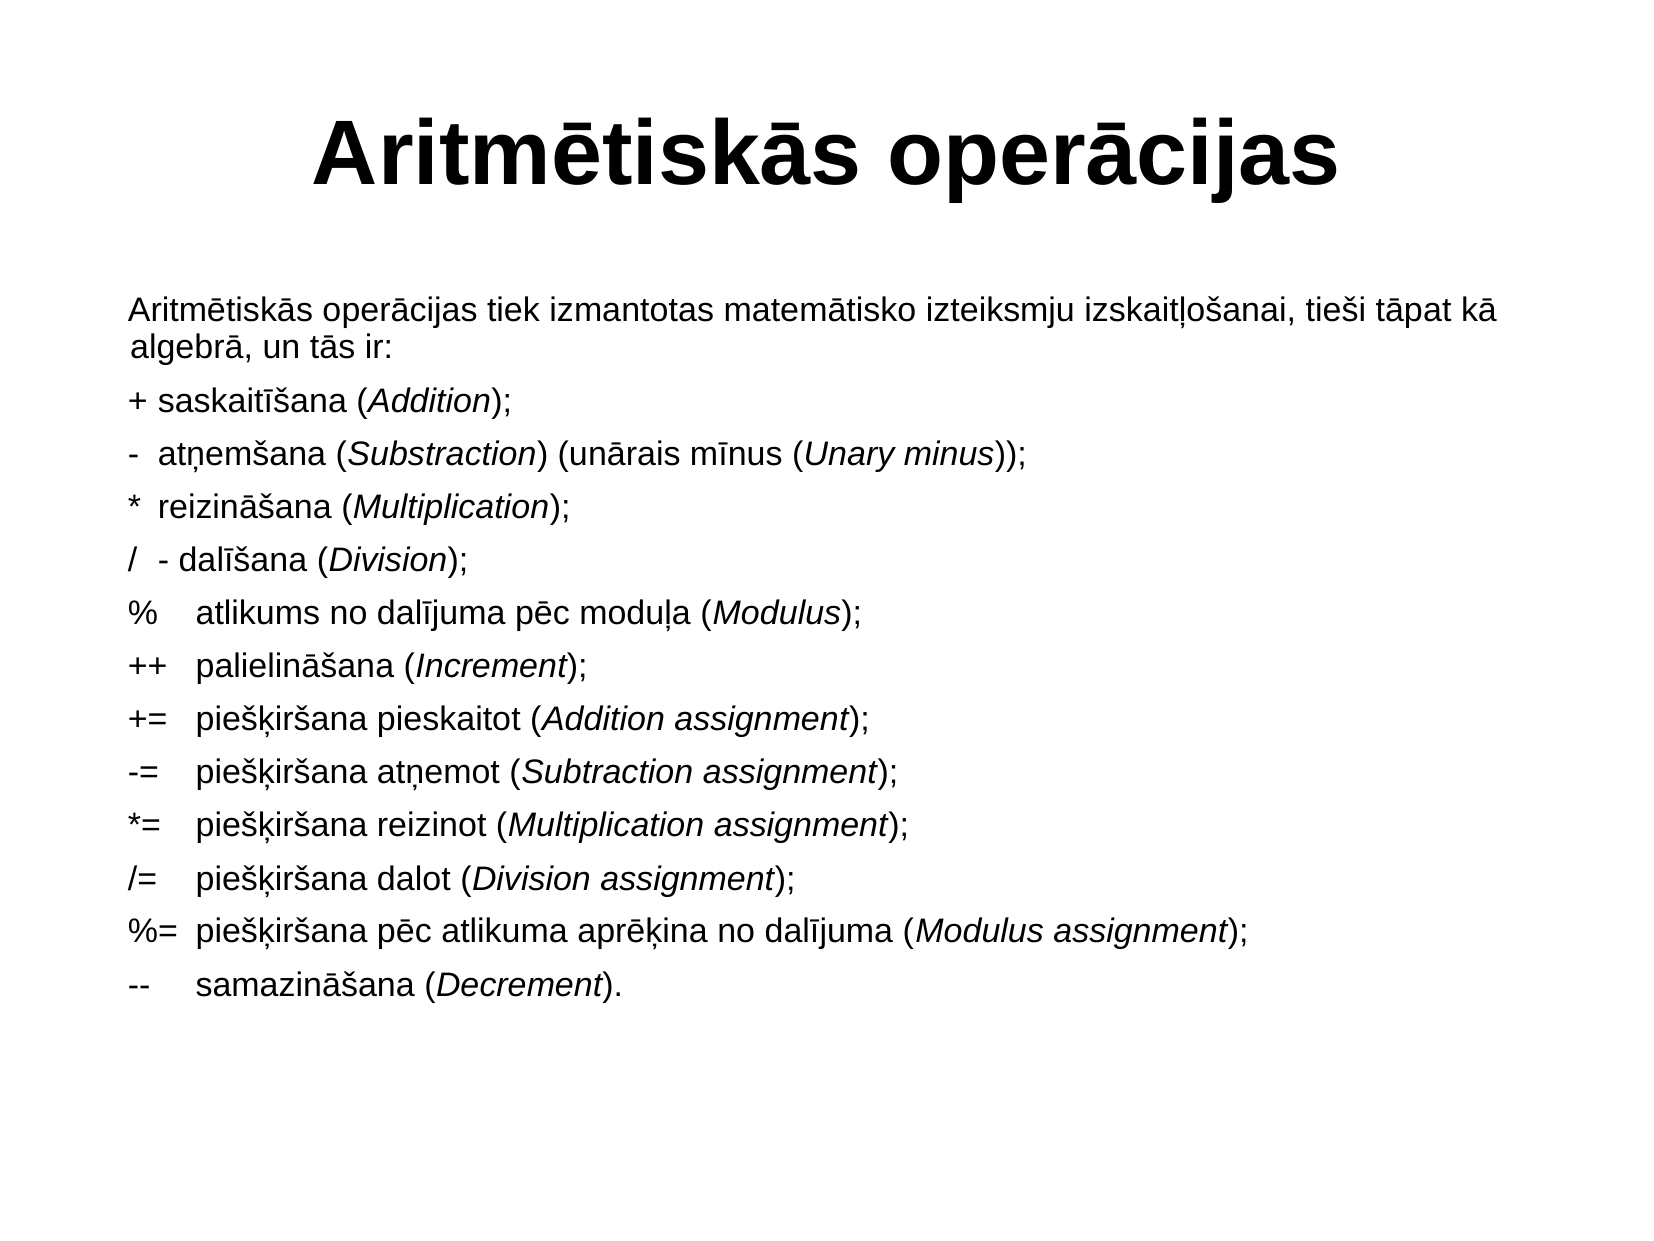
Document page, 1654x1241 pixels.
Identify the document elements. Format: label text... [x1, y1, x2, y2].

title Aritmētiskās operācijas [82, 49, 1571, 257]
list Aritmētiskās operācijas tiek izmantotas matemātisko izteiksmju izskaitļošanai, tieši tāpat kā algebrā, un tās ir: + saskaitīšana (Addition); - atņemšana (Substraction) (unārais mīnus (Unary minus)); * reizināšana (Multiplication); / - dalīšana (Division); % atlikums no dalījuma pēc moduļa (Modulus); ++ palielināšana (Increment); += piešķiršana pieskaitot (Addition assignment); -= piešķiršana atņemot (Subtraction assignment); *= piešķiršana reizinot (Multiplication assignment); /= piešķiršana dalot (Division assignment); %= piešķiršana pēc atlikuma aprēķina no dalījuma (Modulus assignment); -- samazināšana (Decrement). [82, 290, 1538, 1010]
